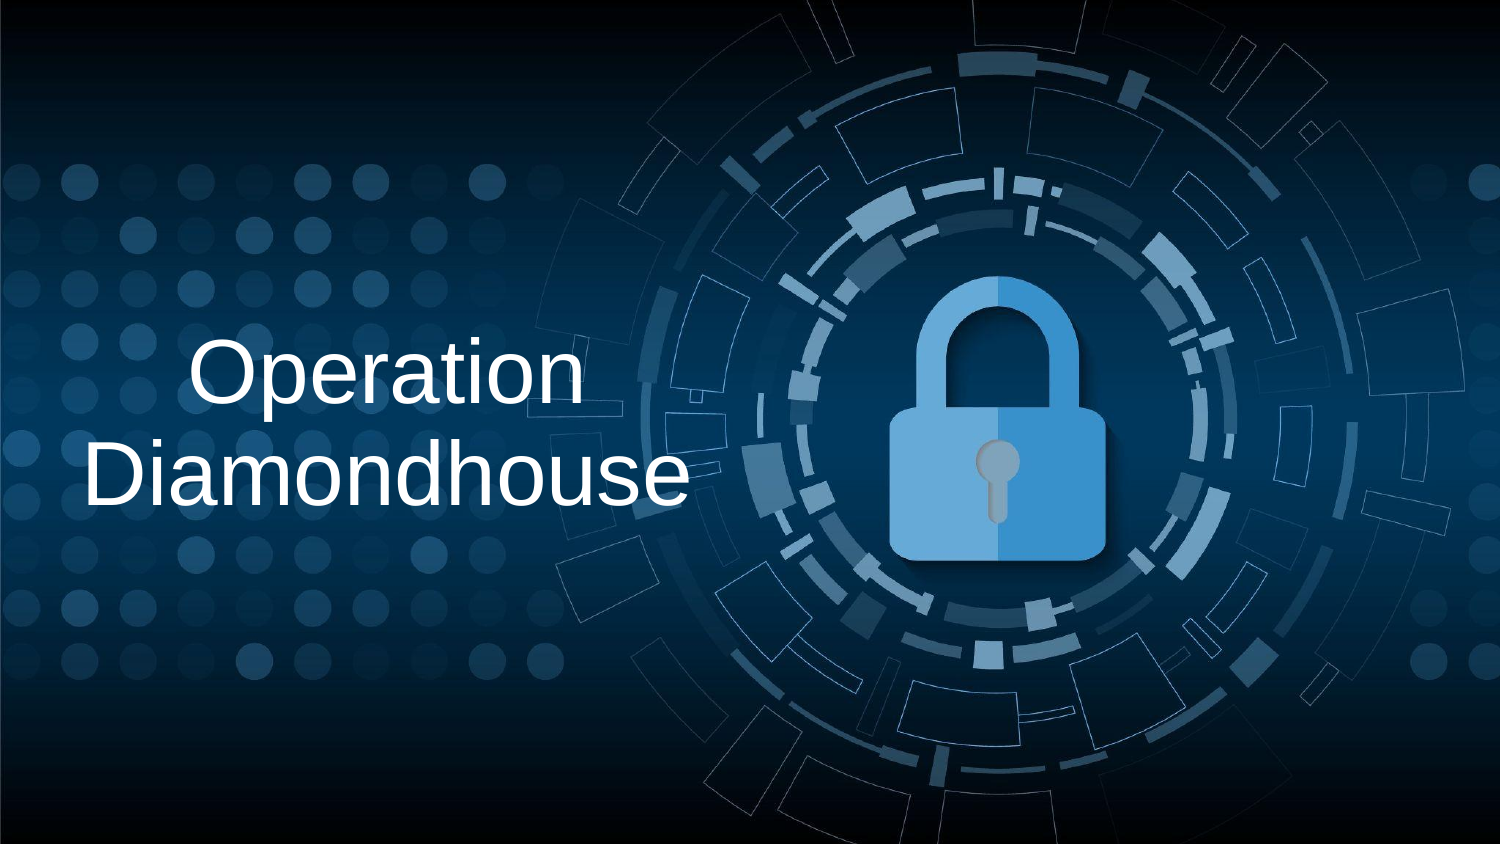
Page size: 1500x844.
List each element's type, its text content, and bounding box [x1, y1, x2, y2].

picture [0, 0, 1500, 844]
title Operation Diamondhouse [34, 304, 740, 540]
